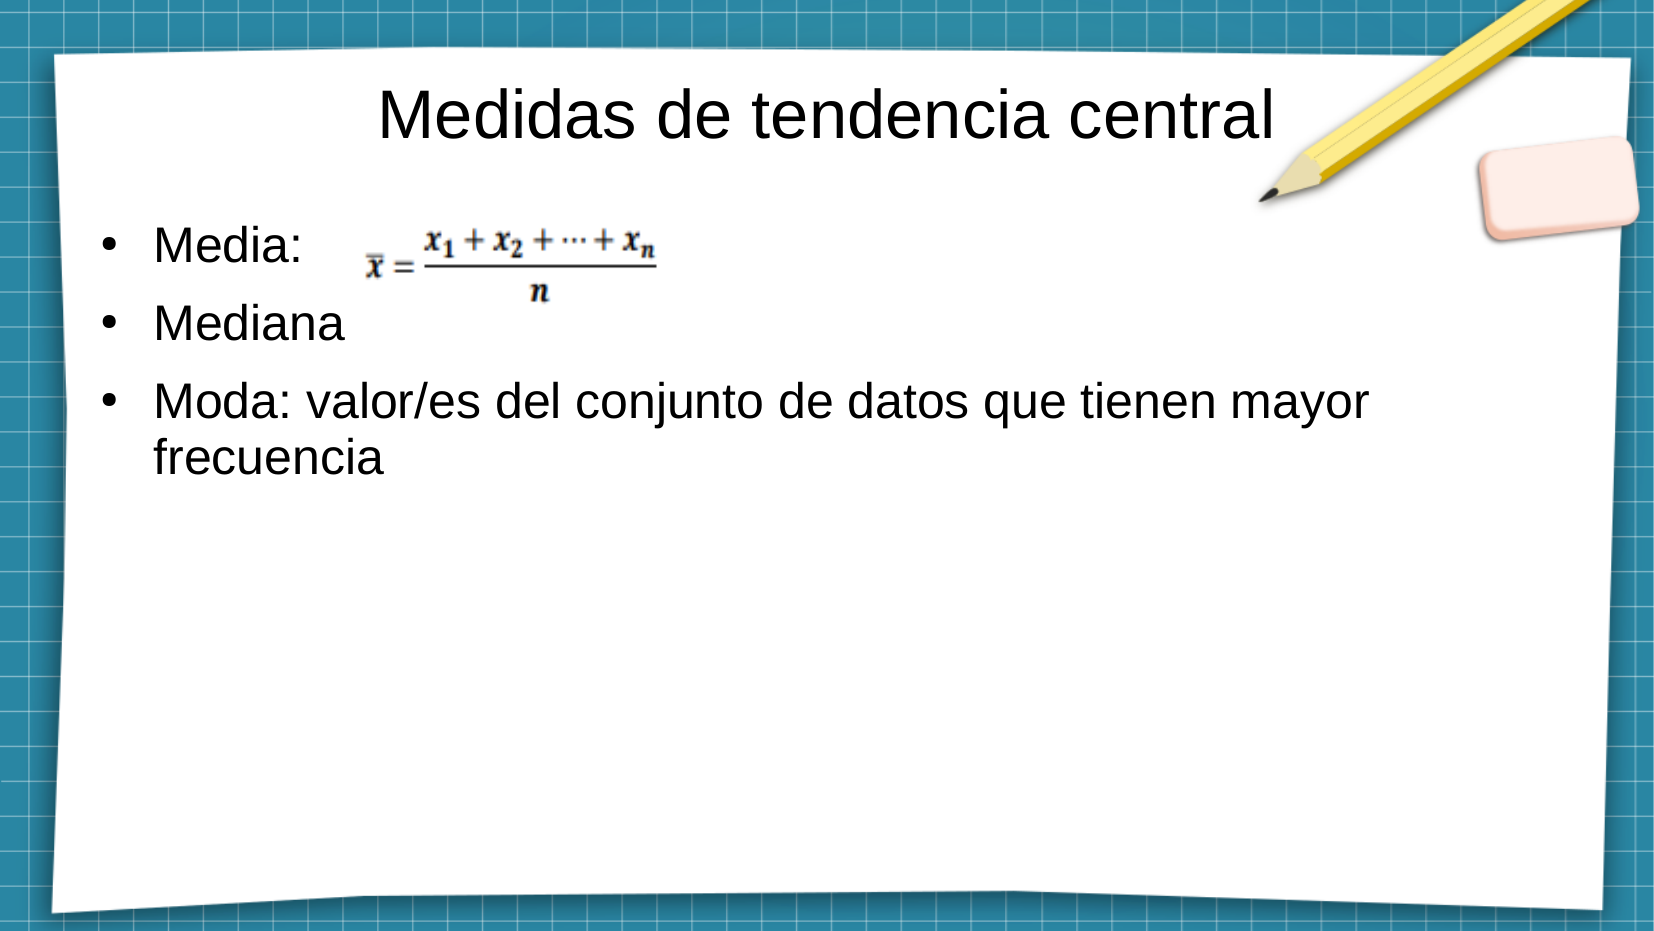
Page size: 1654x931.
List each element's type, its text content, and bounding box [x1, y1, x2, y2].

title Medidas de tendencia central [82, 37, 1571, 193]
list Media: Mediana Moda: valor/es del conjunto de datos que tienen mayor frecuencia [82, 217, 1571, 758]
picture [0, 0, 1654, 931]
